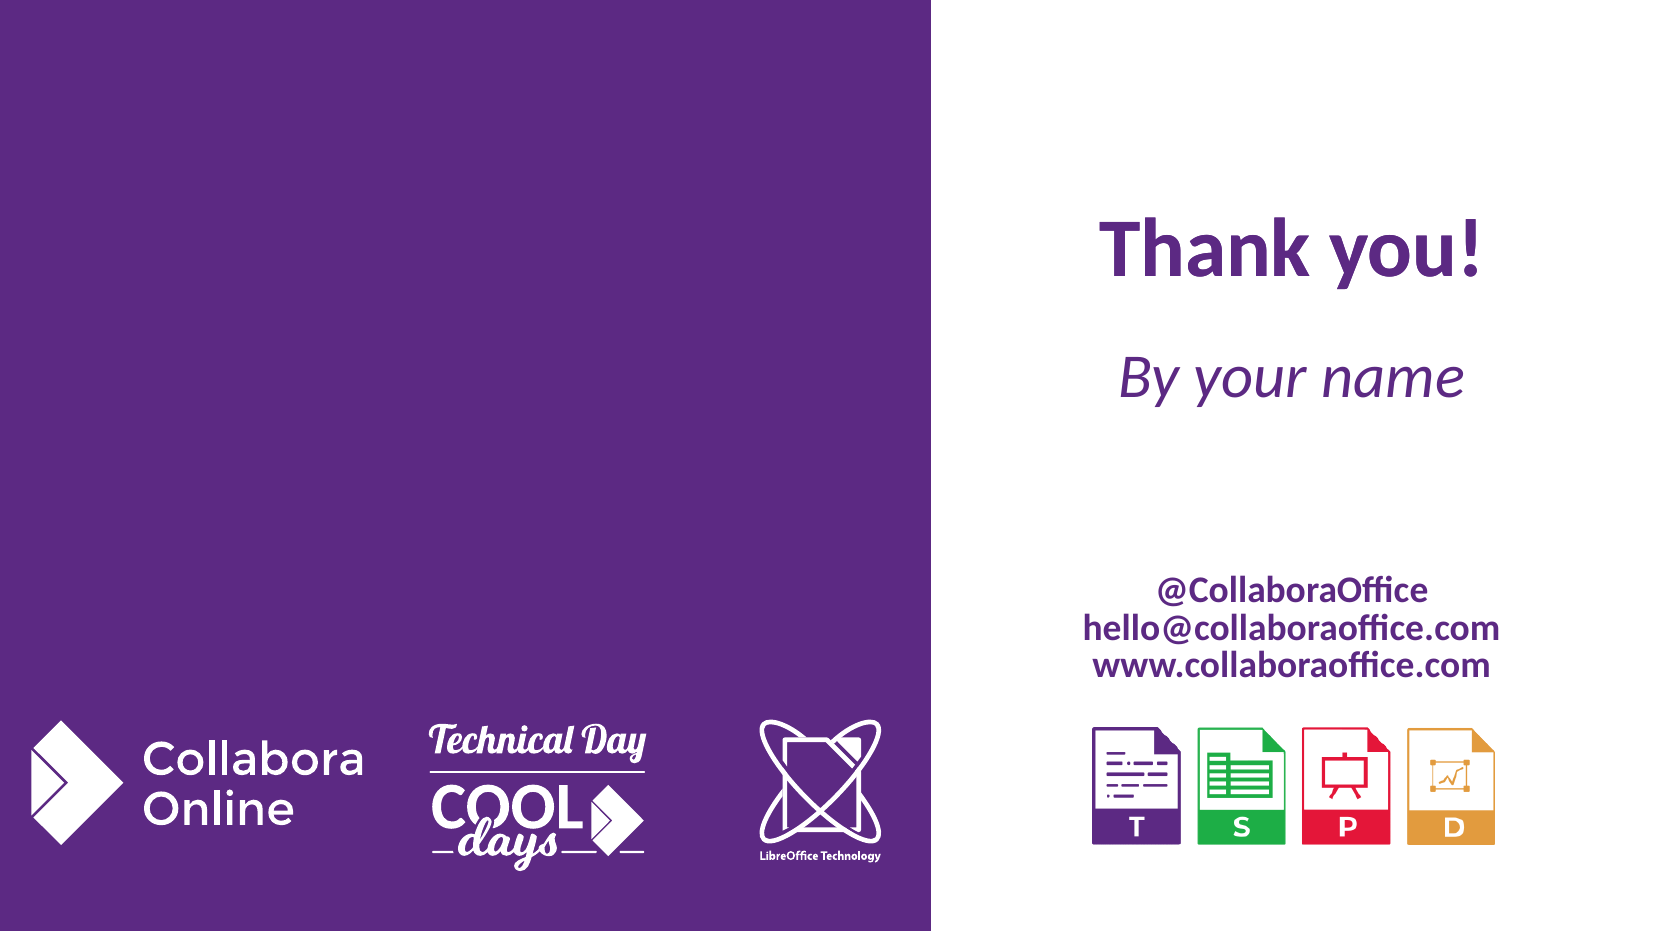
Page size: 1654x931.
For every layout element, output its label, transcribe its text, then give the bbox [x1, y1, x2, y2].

picture [1092, 727, 1495, 845]
text_box @CollaboraOffice hello@collaboraoffice.com www.collaboraoffice.com [930, 566, 1654, 707]
text_box Thank you! [930, 206, 1654, 305]
text_box By your name [930, 343, 1654, 442]
